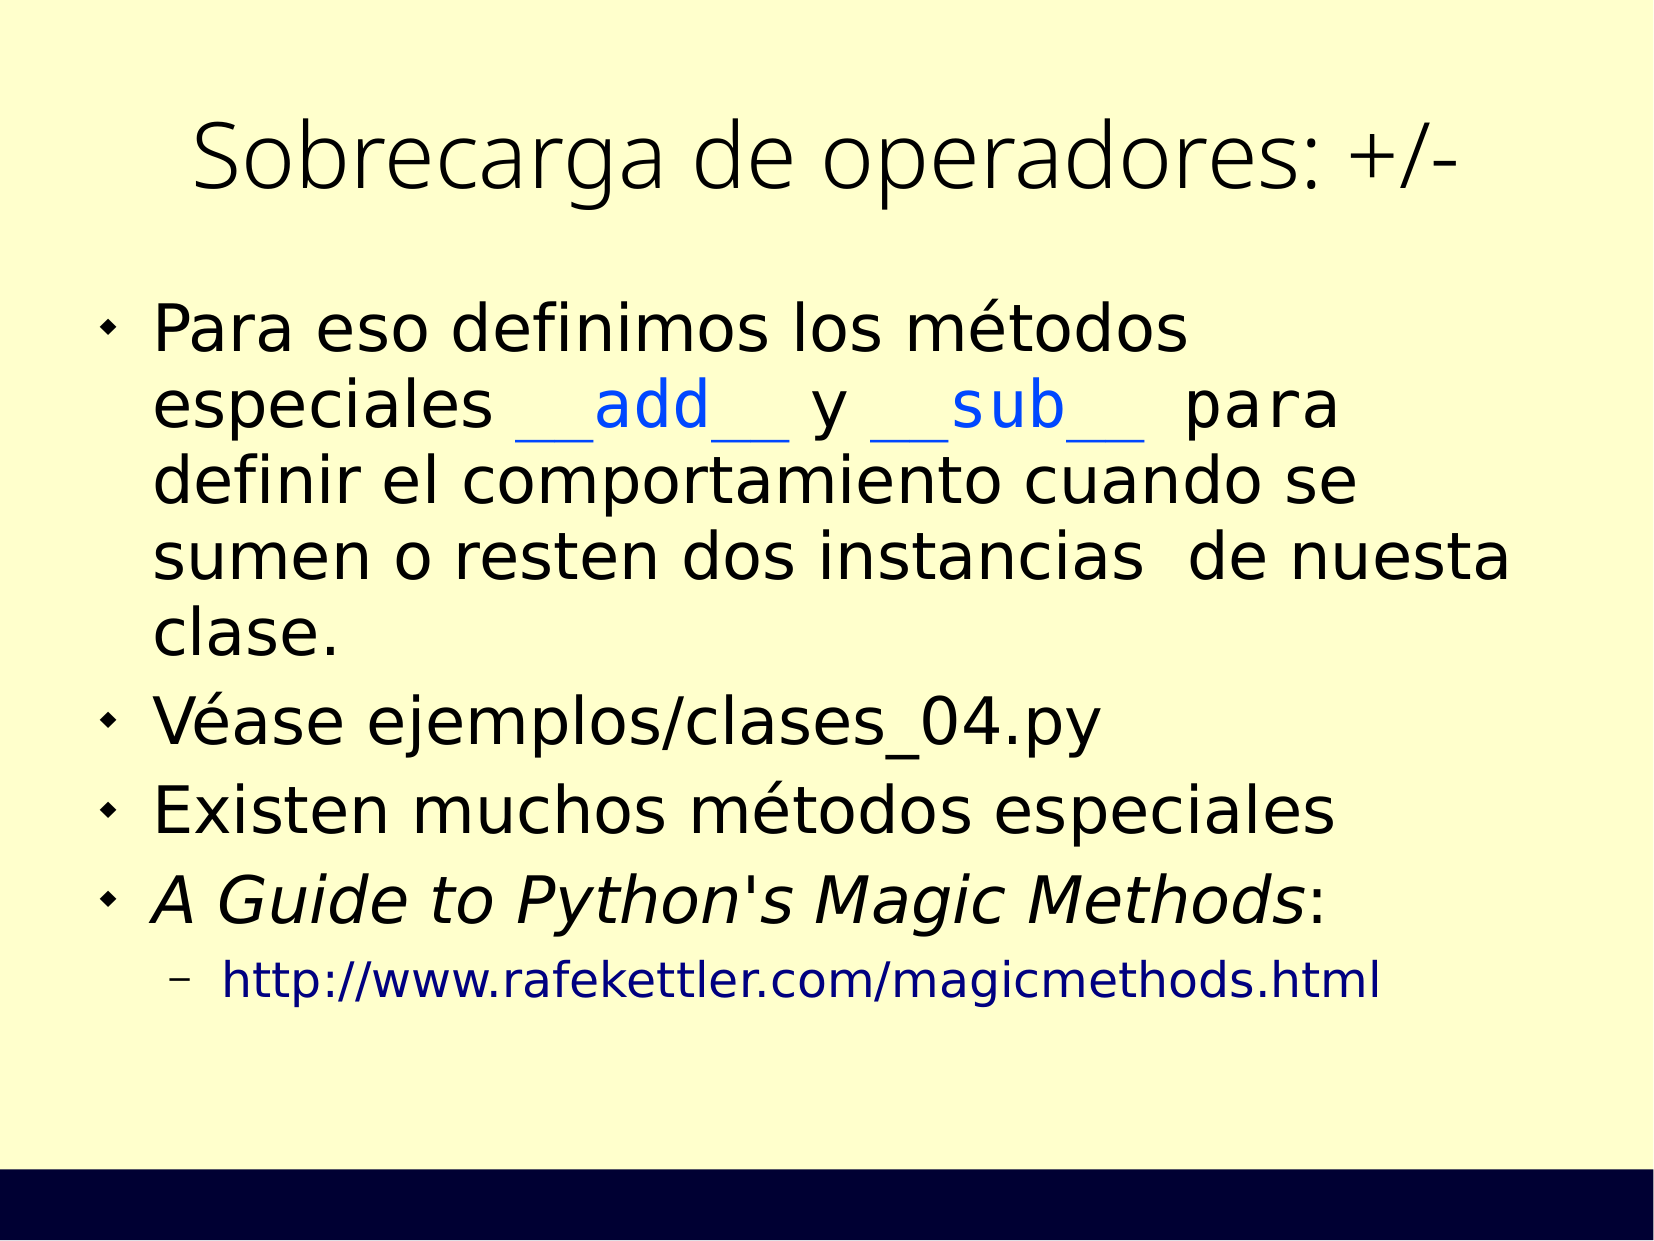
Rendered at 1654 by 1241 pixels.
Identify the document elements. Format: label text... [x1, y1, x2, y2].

list Para eso definimos los métodos especiales __add__ y __sub__ para definir el comportamiento cuando se sumen o resten dos instancias de nuesta clase. Véase ejemplos/clases_04.py Existen muchos métodos especiales A Guide to Python's Magic Methods: http://www.rafekettler.com/magicmethods.html [82, 290, 1538, 1010]
title Sobrecarga de operadores: +/- [82, 49, 1571, 257]
